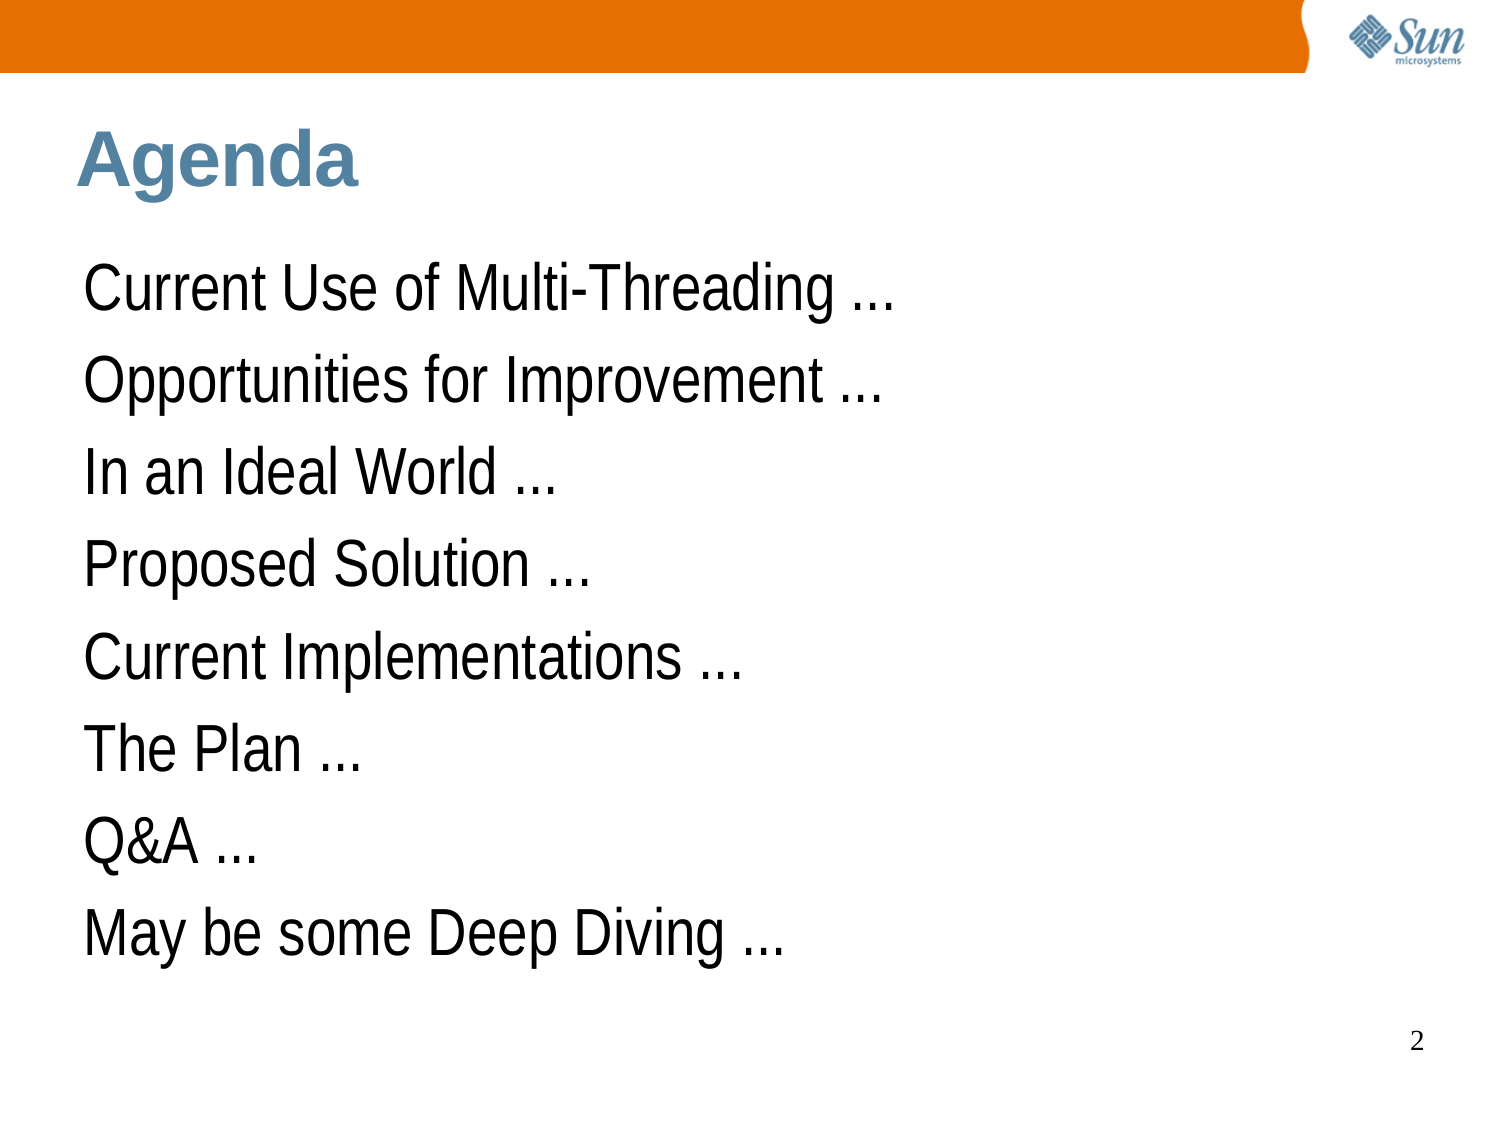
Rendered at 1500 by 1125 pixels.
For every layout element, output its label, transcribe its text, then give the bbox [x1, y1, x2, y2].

picture [0, 0, 1500, 73]
title Agenda [75, 123, 1437, 227]
list Current Use of Multi-Threading ... Opportunities for Improvement ... In an Ideal World ... Proposed Solution ... Current Implementations ... The Plan ... Q&A ... May be some Deep Diving ... [64, 258, 1401, 1062]
